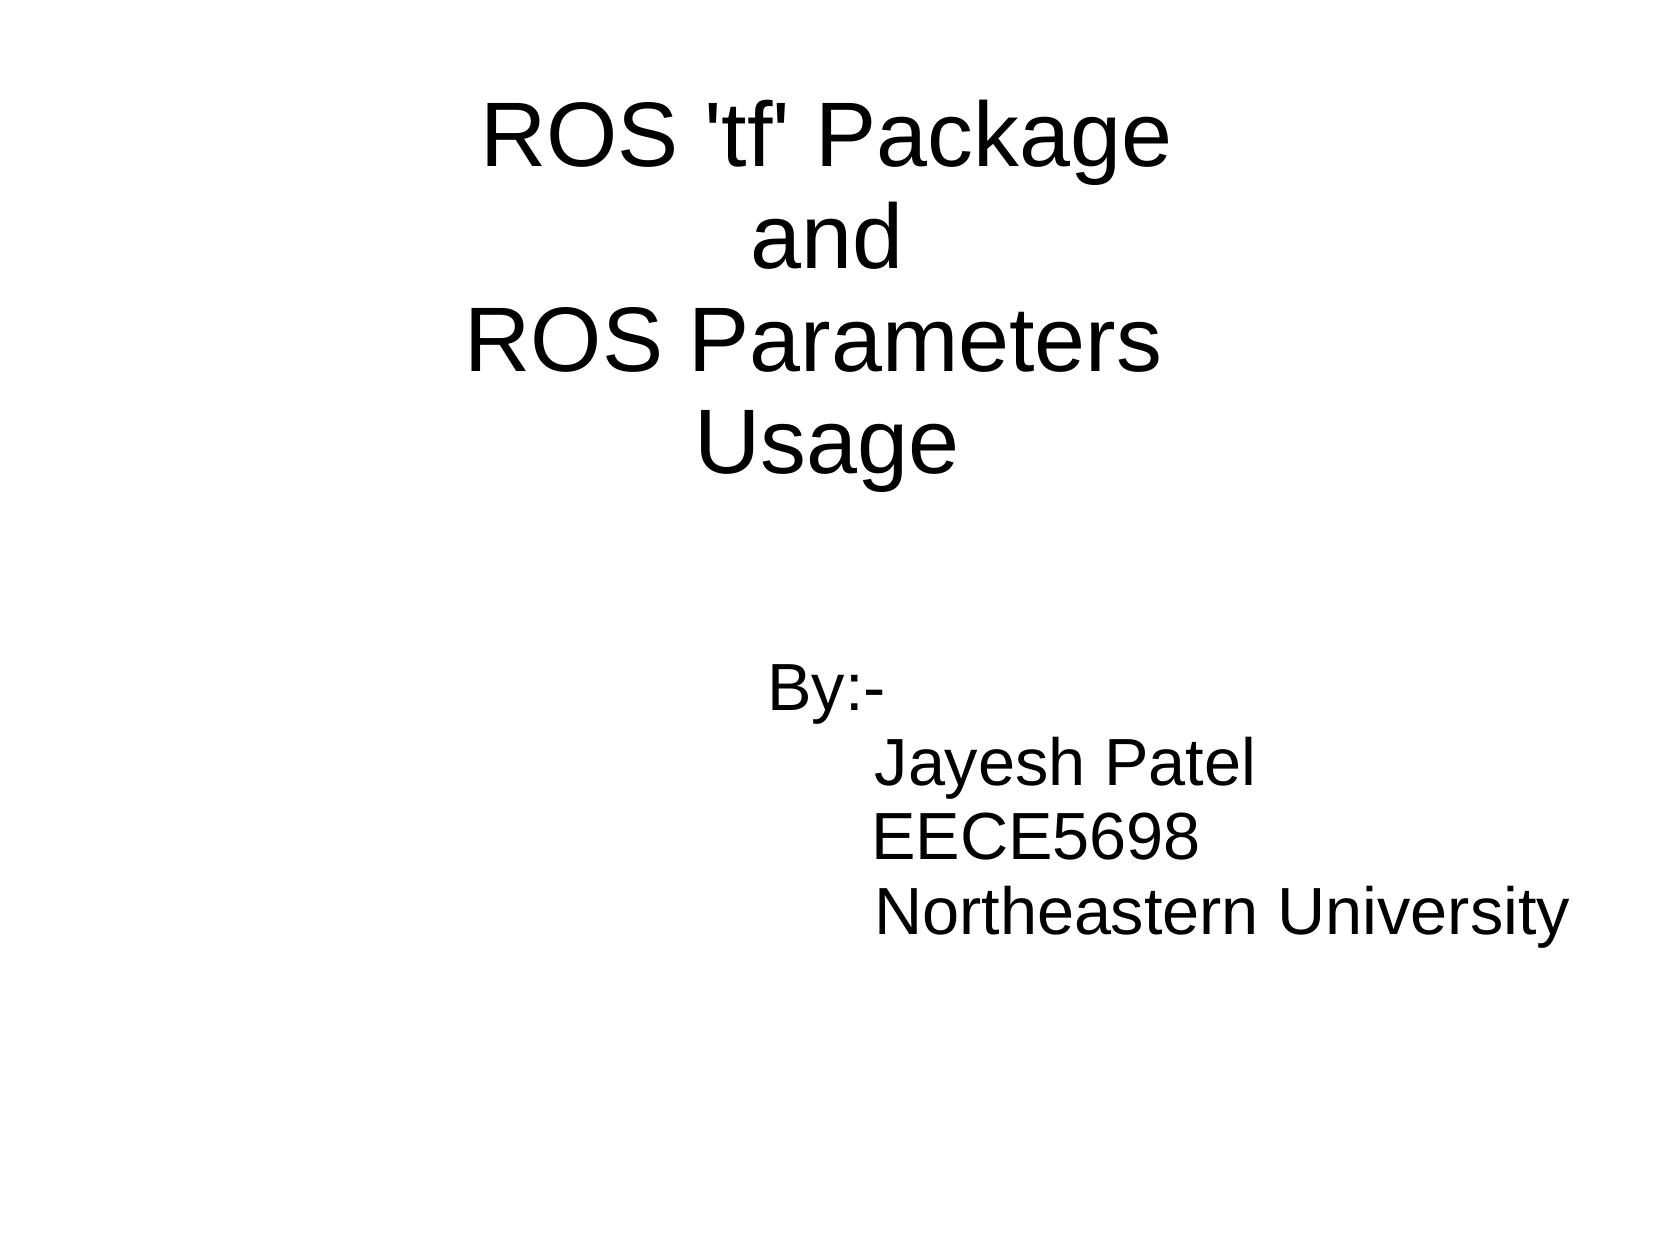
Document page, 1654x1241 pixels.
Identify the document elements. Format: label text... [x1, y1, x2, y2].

title ROS 'tf' Package and ROS Parameters Usage [82, 82, 1571, 290]
subtitle By:- Jayesh Patel EECE5698 Northeastern University [82, 290, 1571, 1010]
